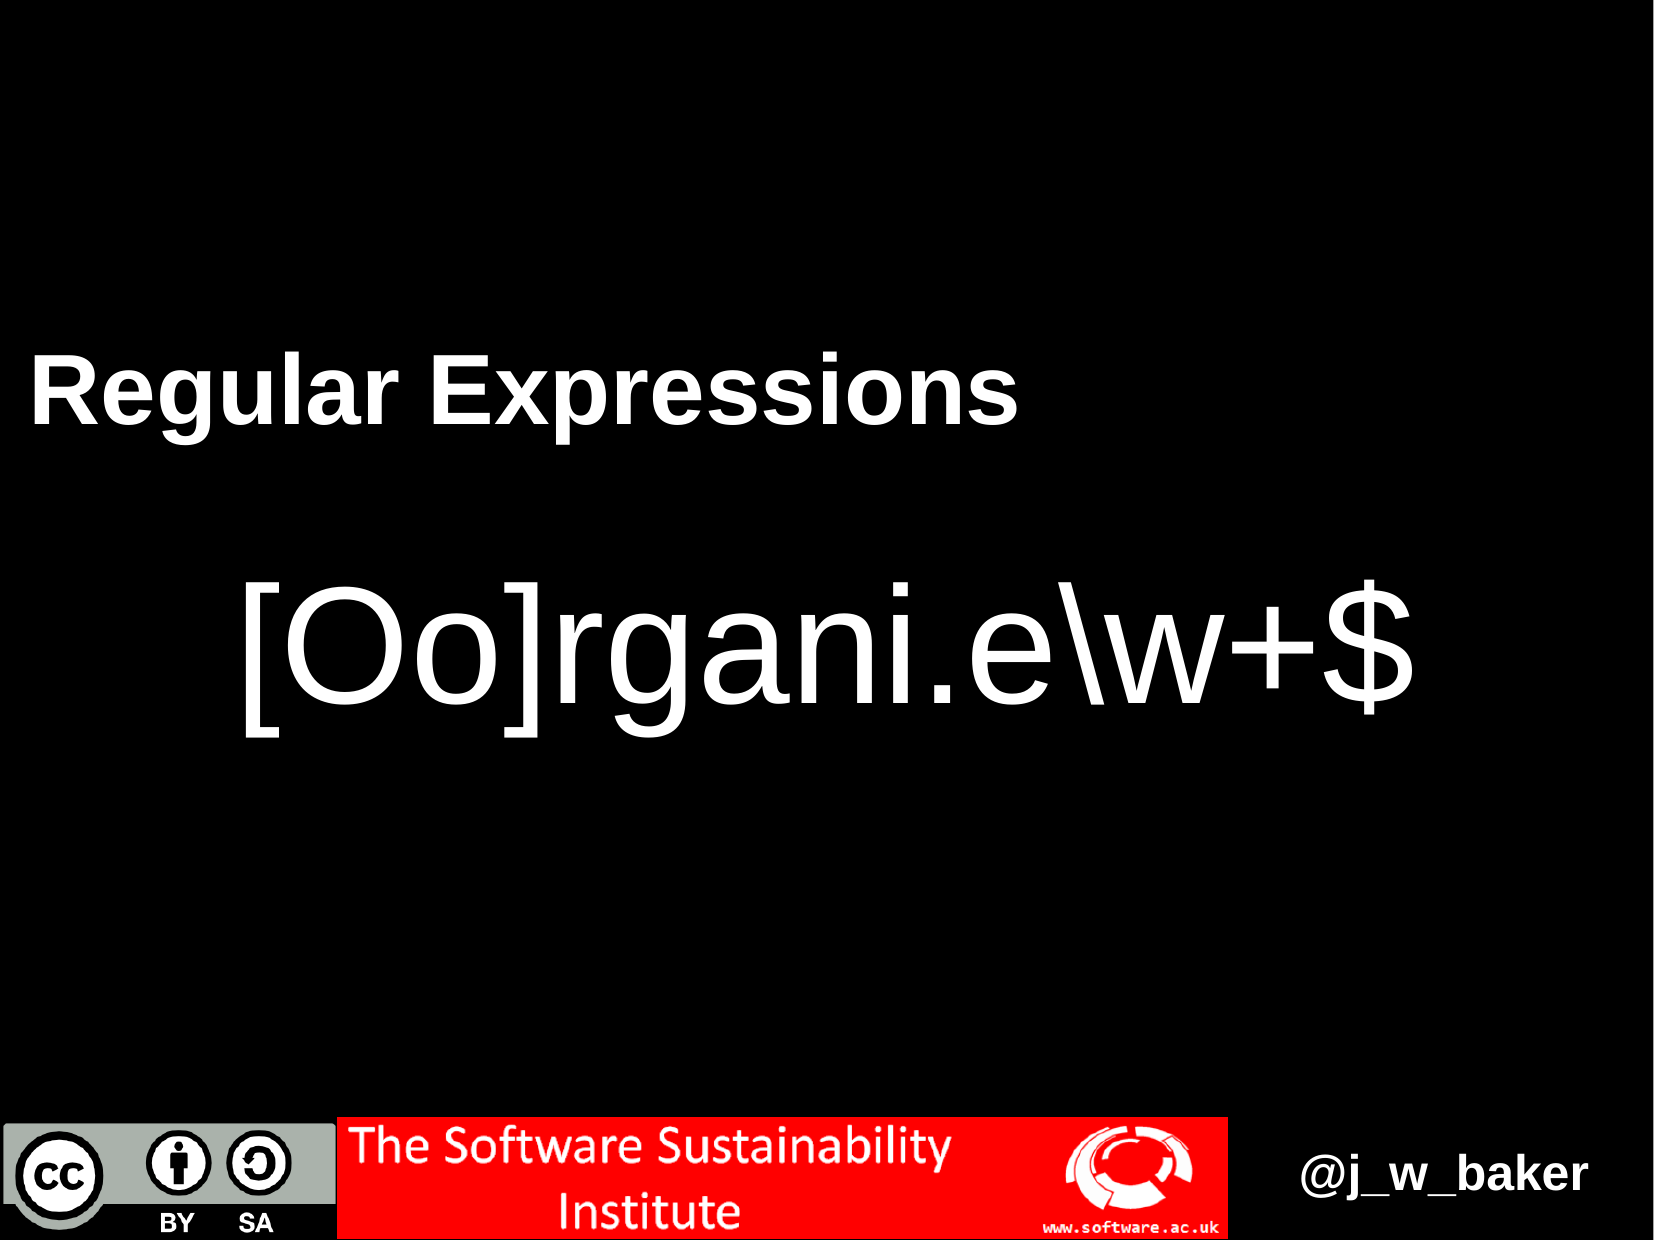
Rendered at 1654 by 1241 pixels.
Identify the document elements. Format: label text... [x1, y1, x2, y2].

picture [0, 1117, 1228, 1239]
text_box @j_w_baker [1266, 1085, 1622, 1241]
text_box Regular Expressions [Oo]rgani.e\w+$ [28, 333, 1623, 740]
